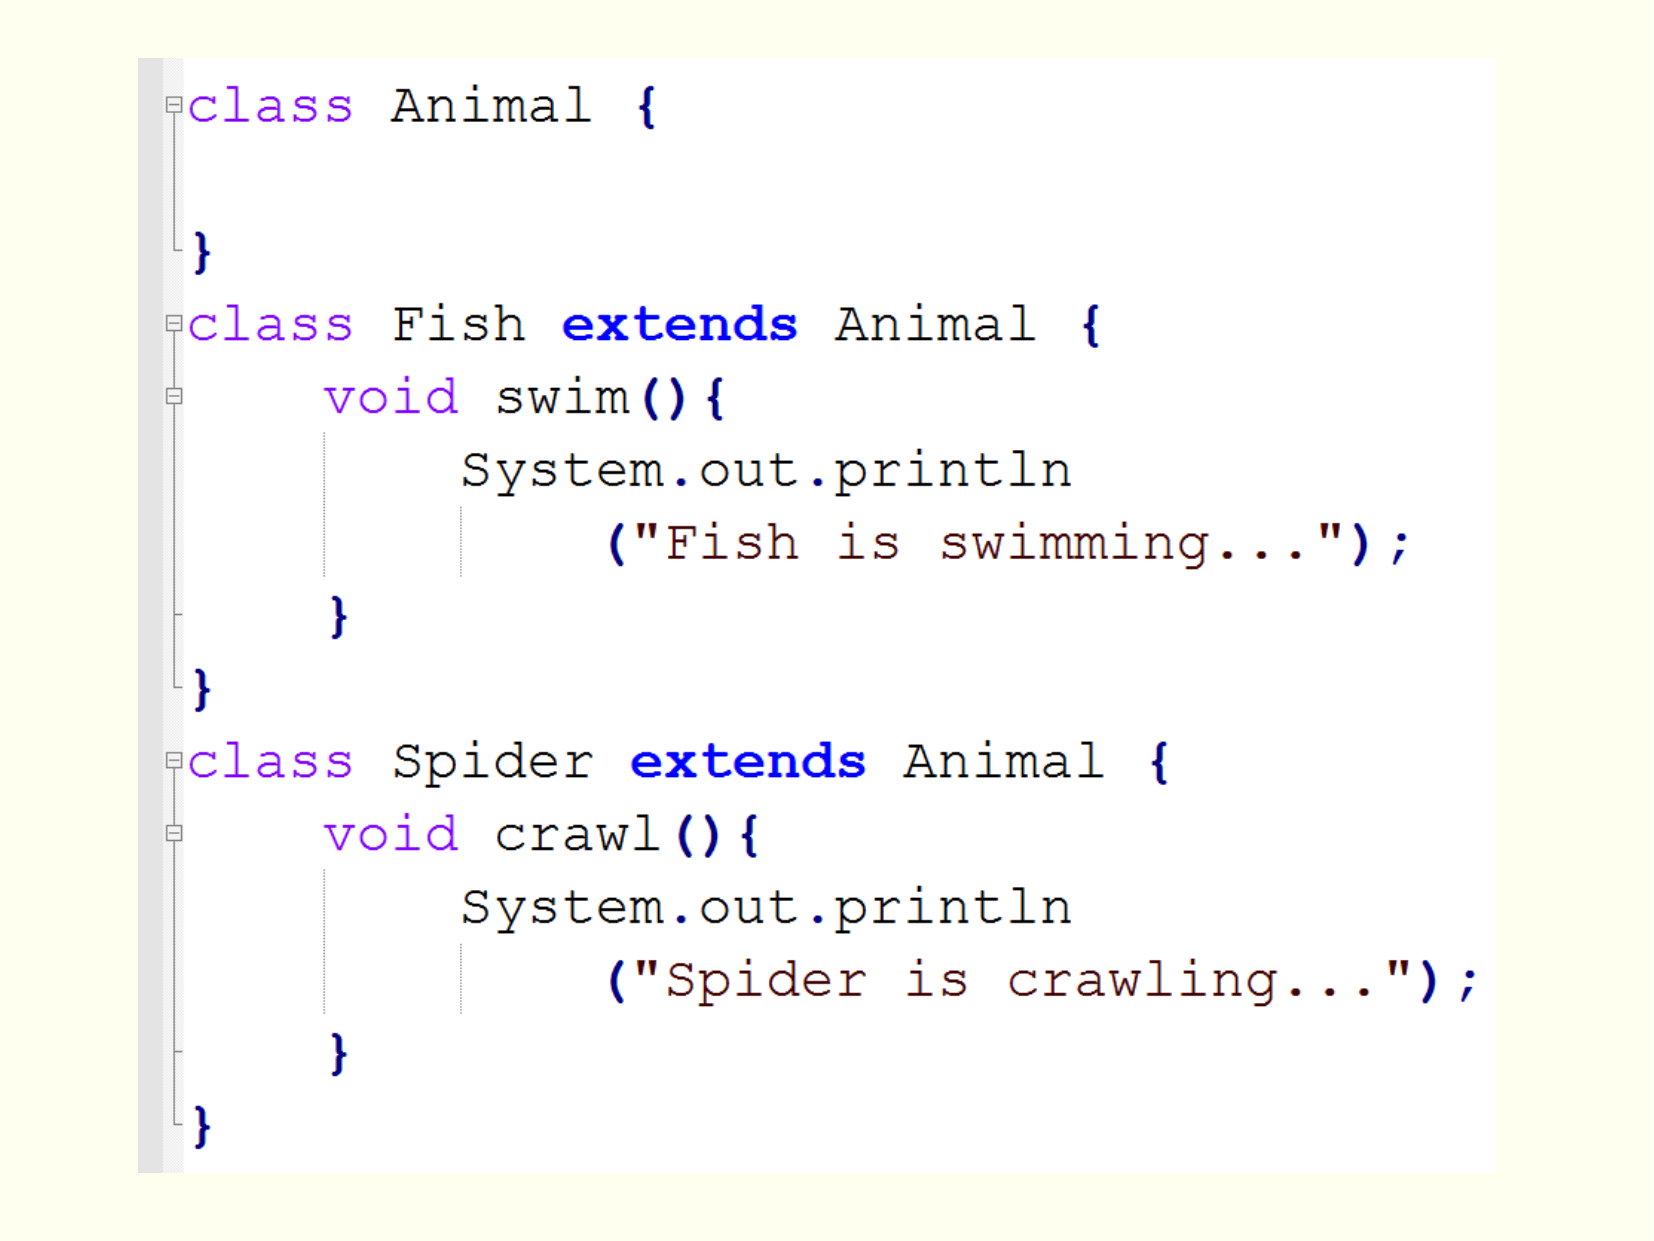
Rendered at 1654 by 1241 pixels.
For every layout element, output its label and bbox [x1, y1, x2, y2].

picture [138, 58, 1496, 1173]
